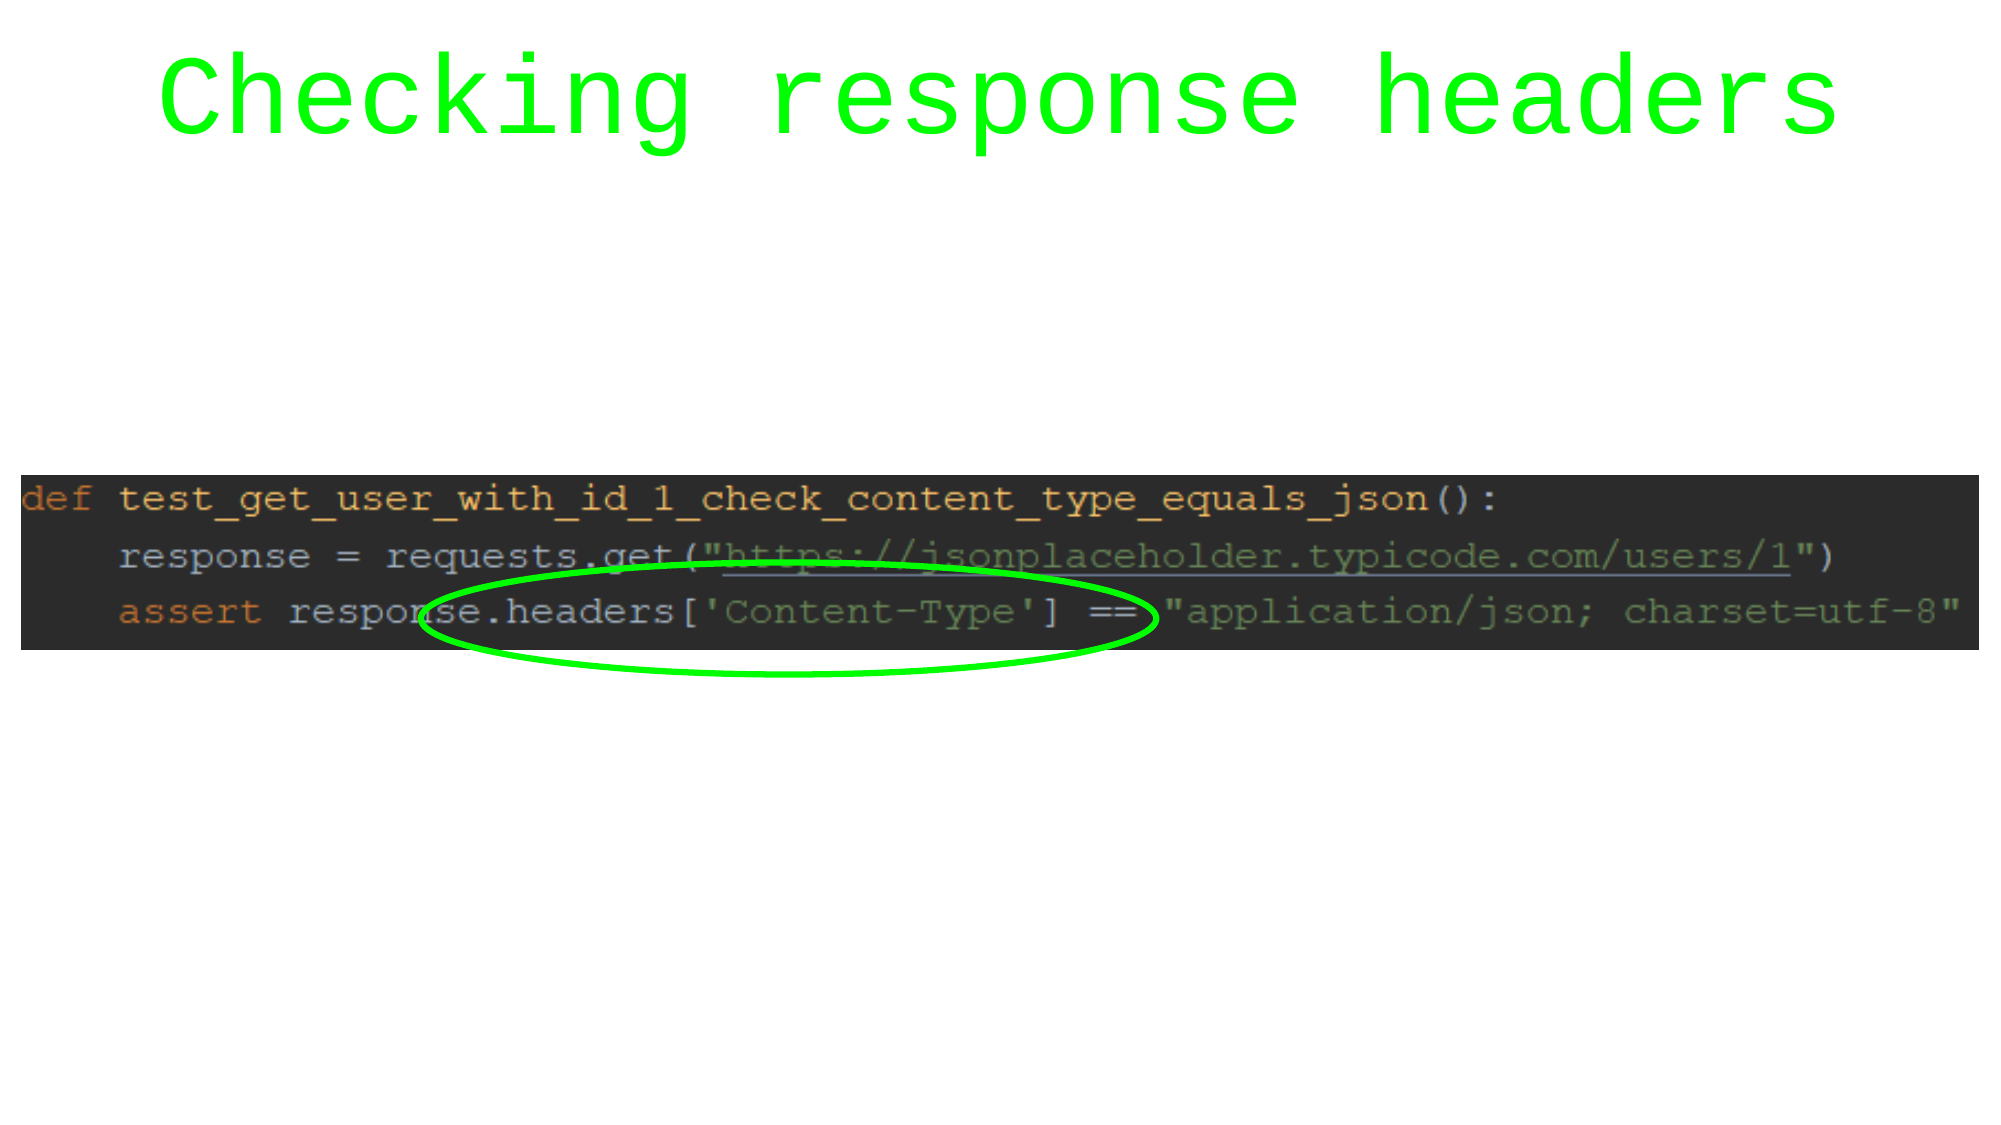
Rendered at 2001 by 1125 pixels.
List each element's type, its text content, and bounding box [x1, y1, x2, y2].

picture [425, 566, 1153, 650]
picture [21, 475, 1979, 650]
title Checking response headers [0, 0, 2000, 196]
